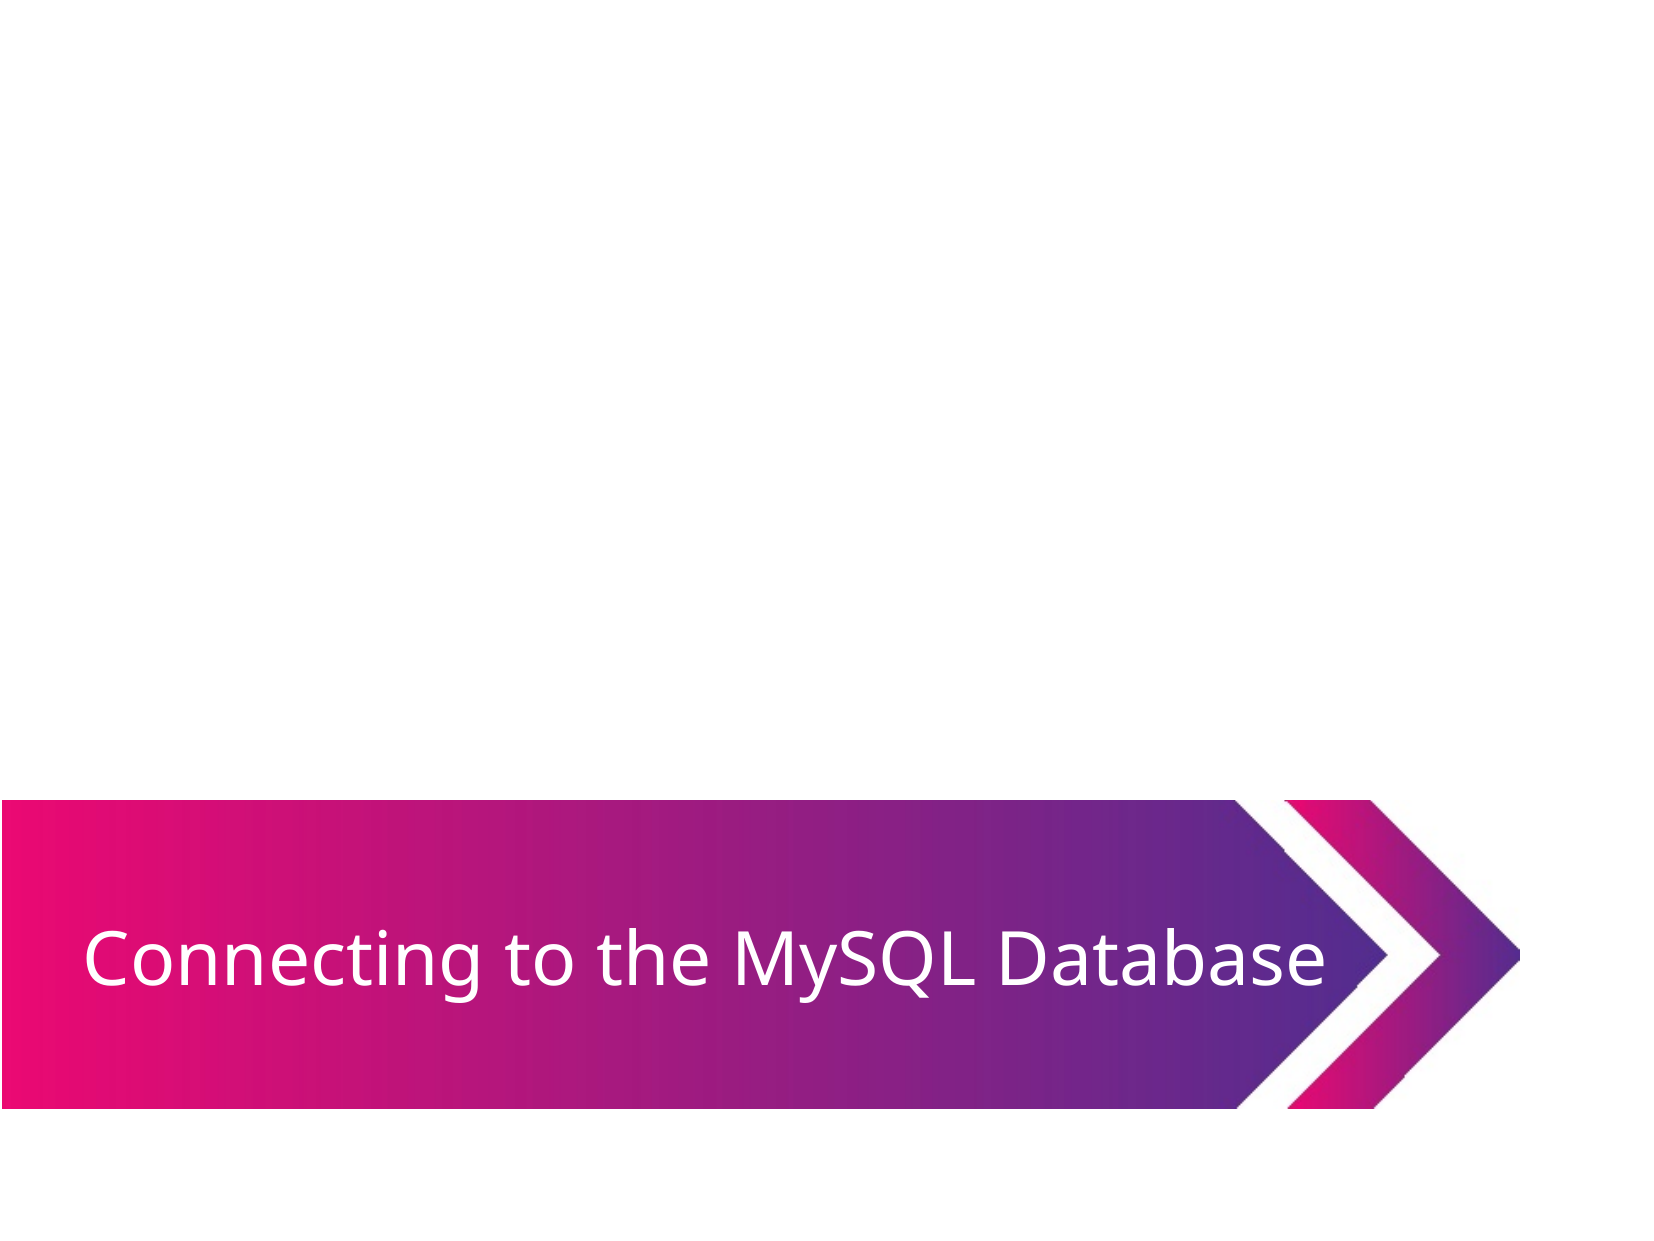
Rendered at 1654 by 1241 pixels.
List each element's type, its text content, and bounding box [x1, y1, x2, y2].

title Connecting to the MySQL Database [82, 852, 1396, 1060]
picture [2, 800, 1520, 1109]
